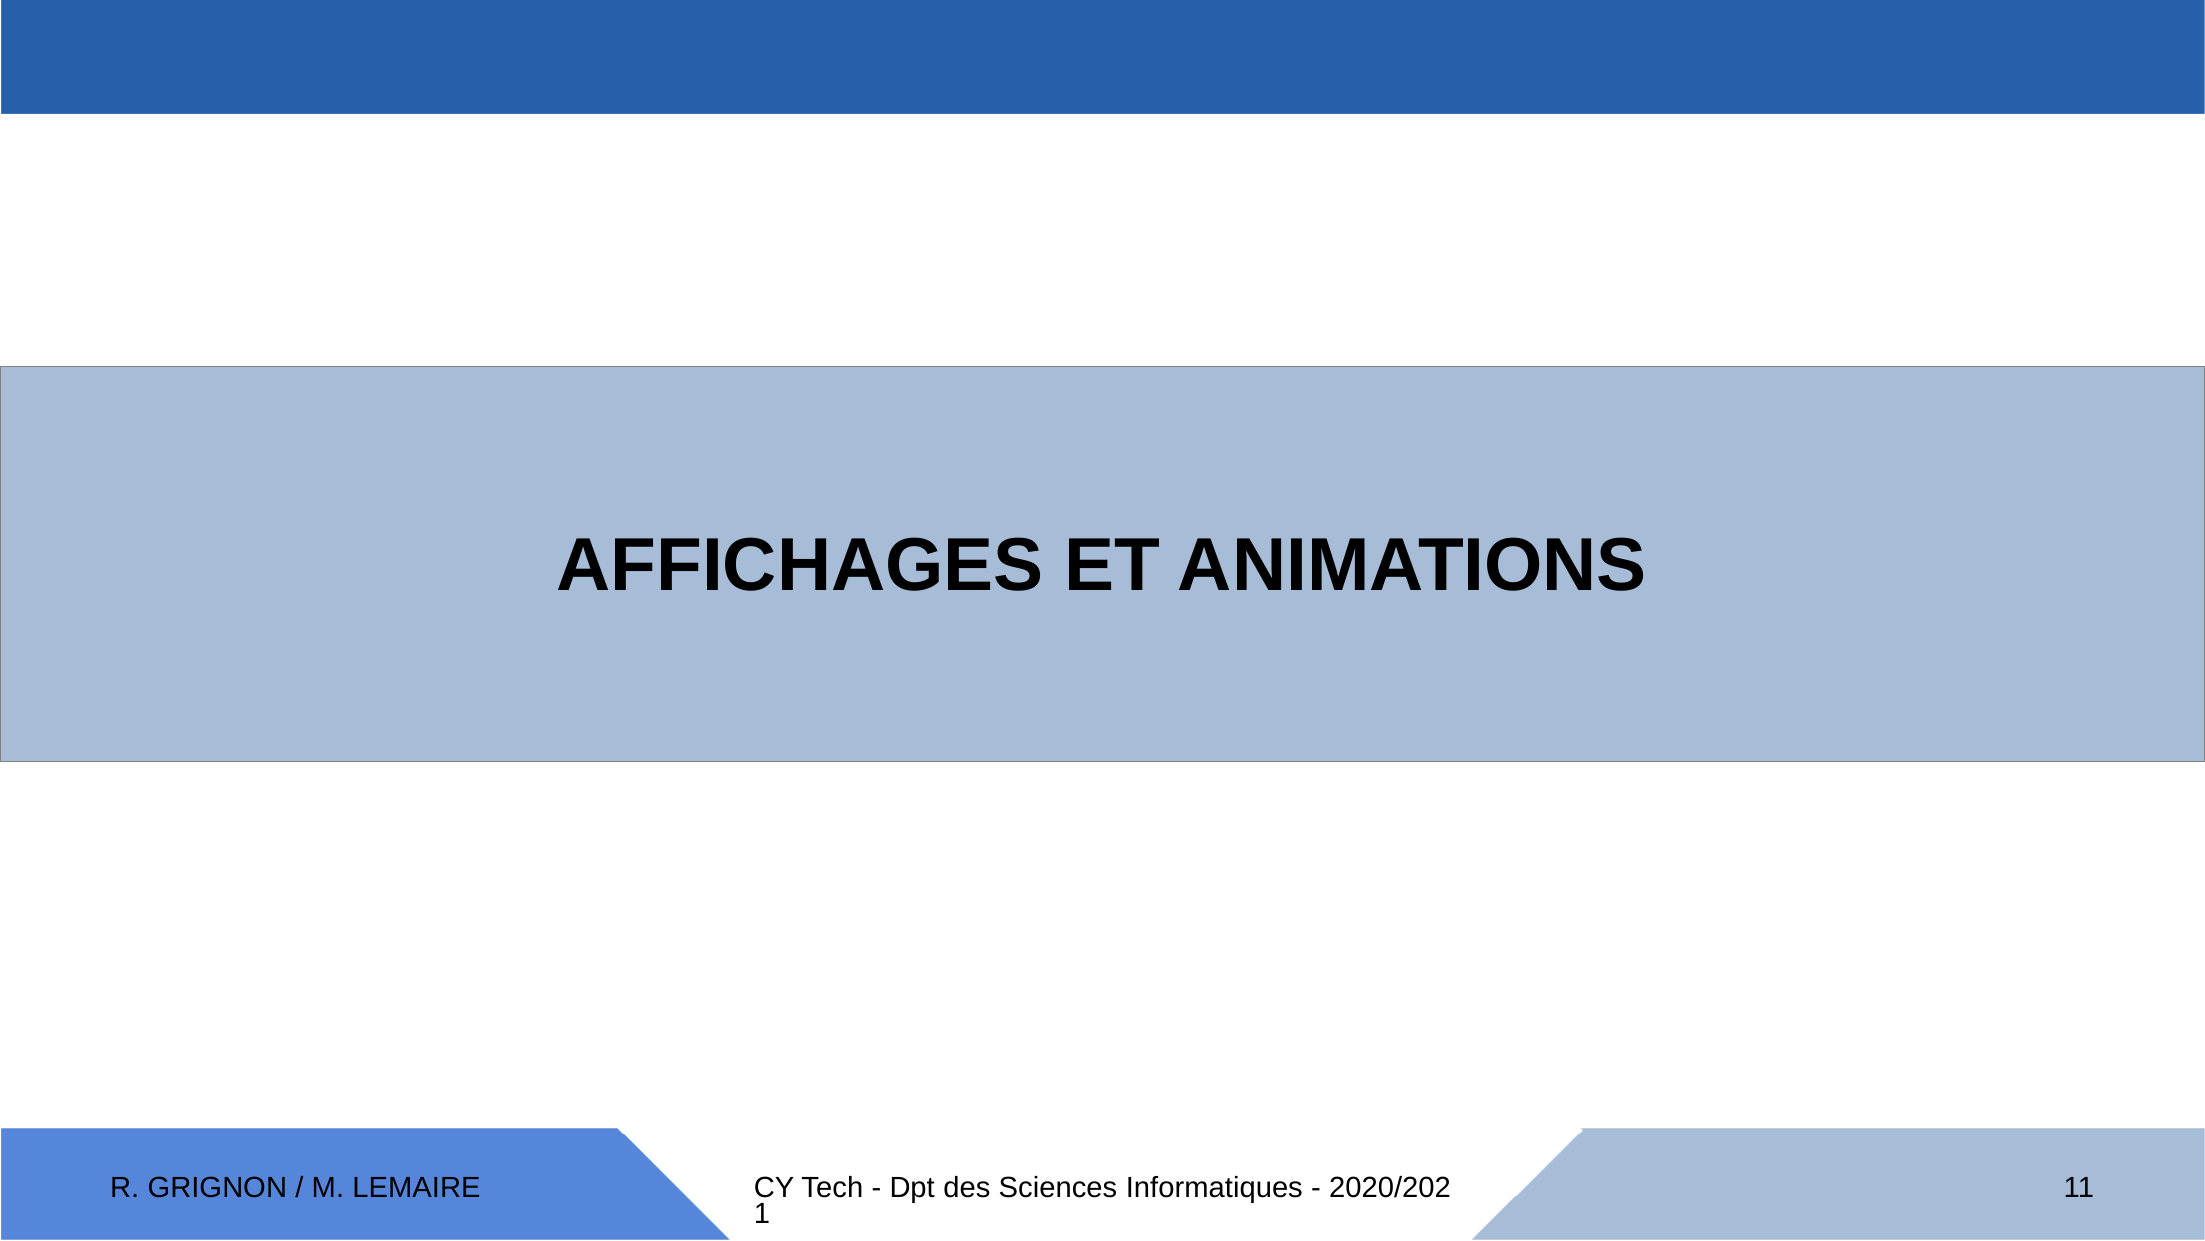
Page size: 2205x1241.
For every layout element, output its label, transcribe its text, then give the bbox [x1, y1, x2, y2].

text_box AFFICHAGES ET ANIMATIONS [0, 366, 2205, 762]
picture [0, 762, 2205, 1241]
picture [0, 0, 2205, 366]
